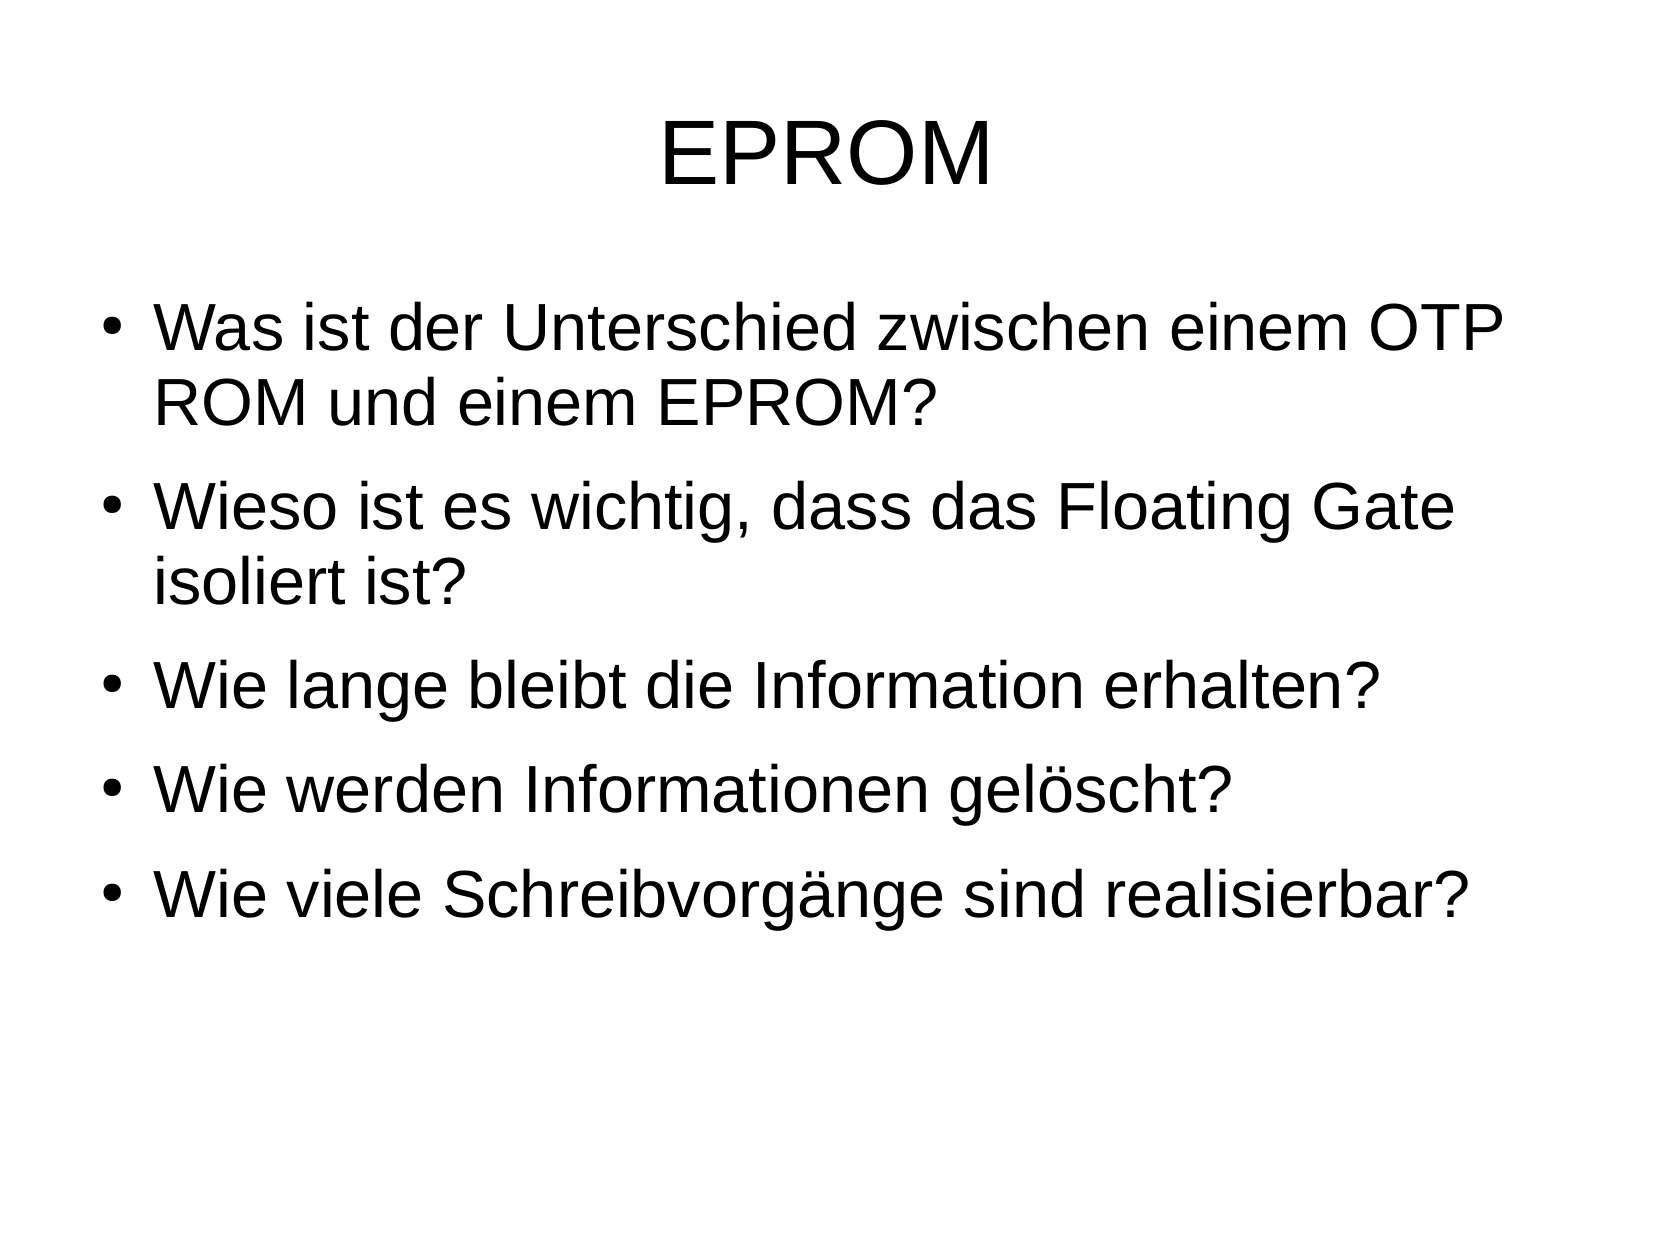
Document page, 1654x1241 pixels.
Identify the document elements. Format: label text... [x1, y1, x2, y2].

title EPROM [82, 49, 1571, 257]
list Was ist der Unterschied zwischen einem OTP ROM und einem EPROM? Wieso ist es wichtig, dass das Floating Gate isoliert ist? Wie lange bleibt die Information erhalten? Wie werden Informationen gelöscht? Wie viele Schreibvorgänge sind realisierbar? [82, 290, 1571, 1109]
